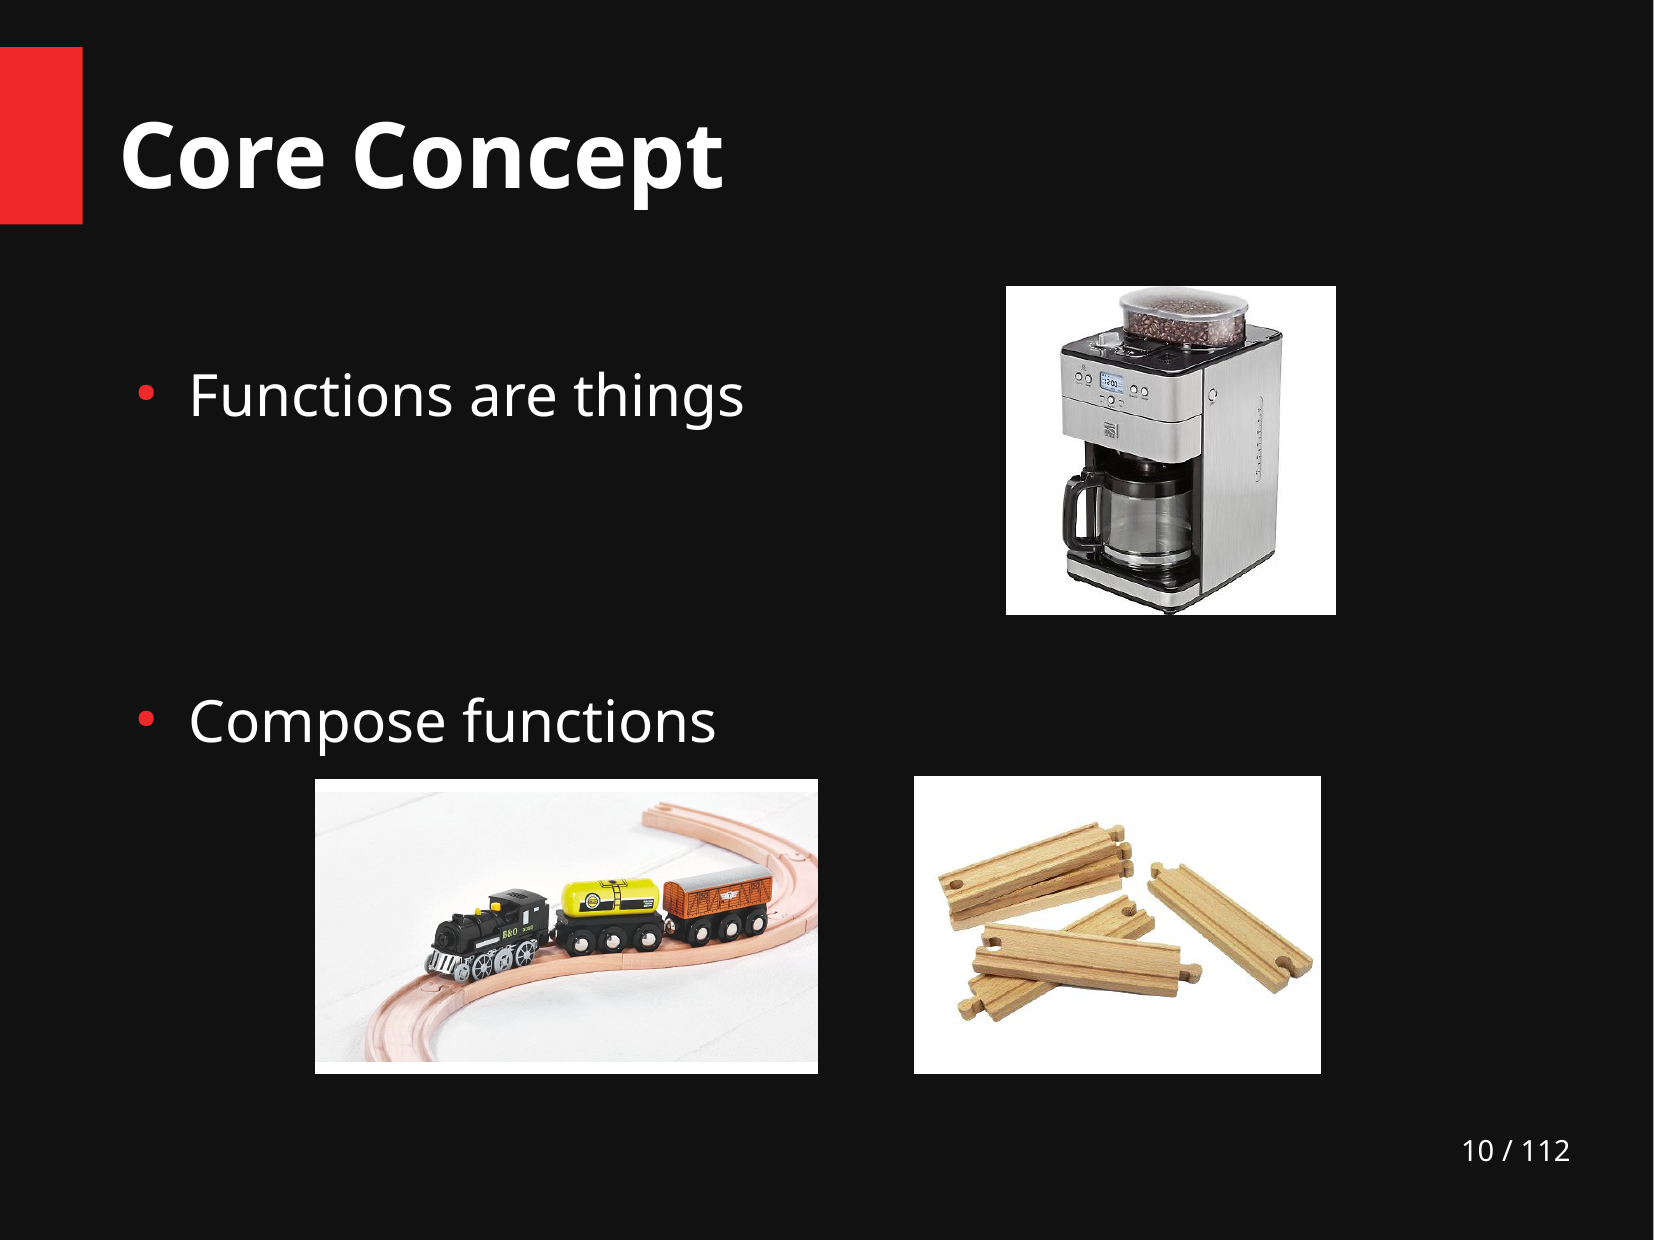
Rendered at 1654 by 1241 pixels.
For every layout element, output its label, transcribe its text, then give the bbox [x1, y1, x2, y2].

list Functions are things Compose functions [118, 354, 1536, 1074]
title Core Concept [118, 49, 1571, 257]
picture [1006, 286, 1336, 616]
picture [914, 776, 1321, 1074]
picture [315, 779, 818, 1074]
